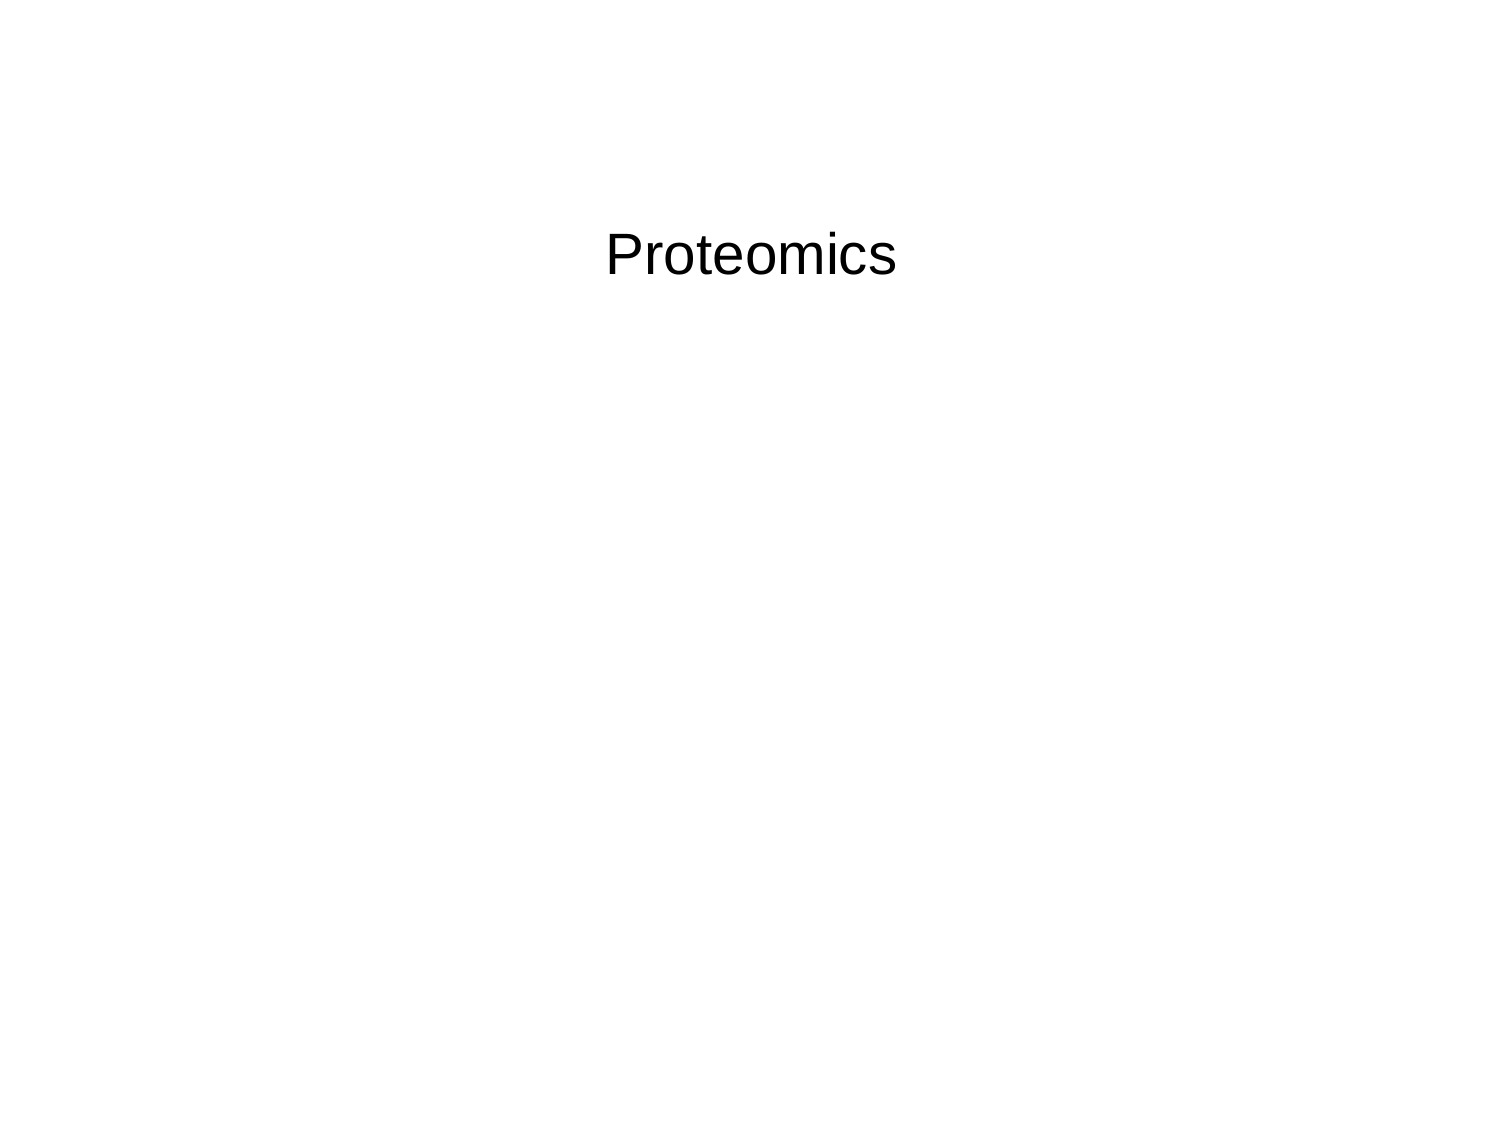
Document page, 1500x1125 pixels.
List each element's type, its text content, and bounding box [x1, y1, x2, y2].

subtitle Proteomics [19, 17, 1485, 1064]
